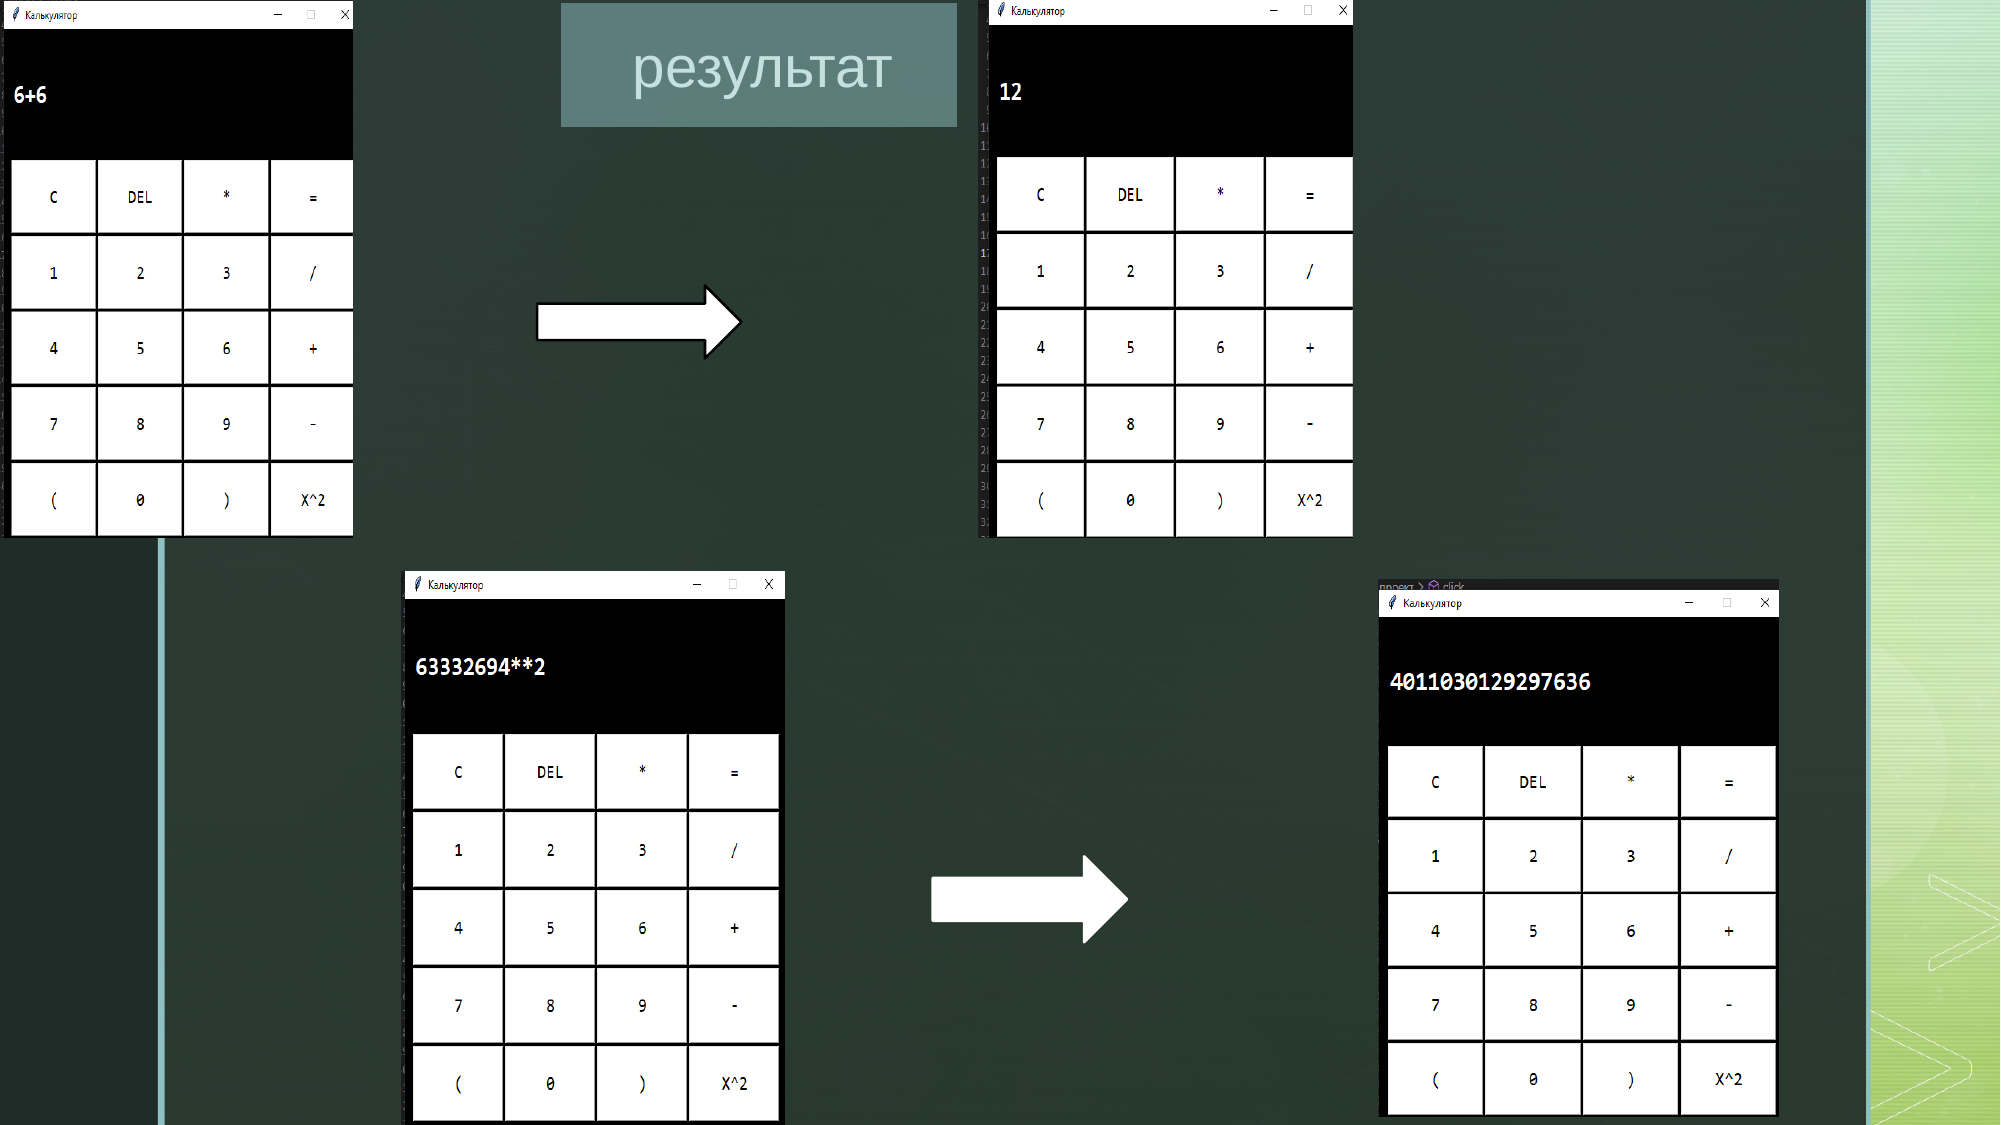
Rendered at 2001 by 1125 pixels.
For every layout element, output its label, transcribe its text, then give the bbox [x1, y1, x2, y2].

picture [401, 571, 785, 1125]
picture [1871, 0, 2001, 1125]
picture [1378, 579, 1779, 1117]
text_box результат [957, 22, 1304, 107]
picture [978, 0, 1353, 538]
text_box [561, 3, 957, 127]
text_box [537, 285, 742, 359]
text_box [932, 856, 1128, 943]
picture [0, 0, 353, 538]
